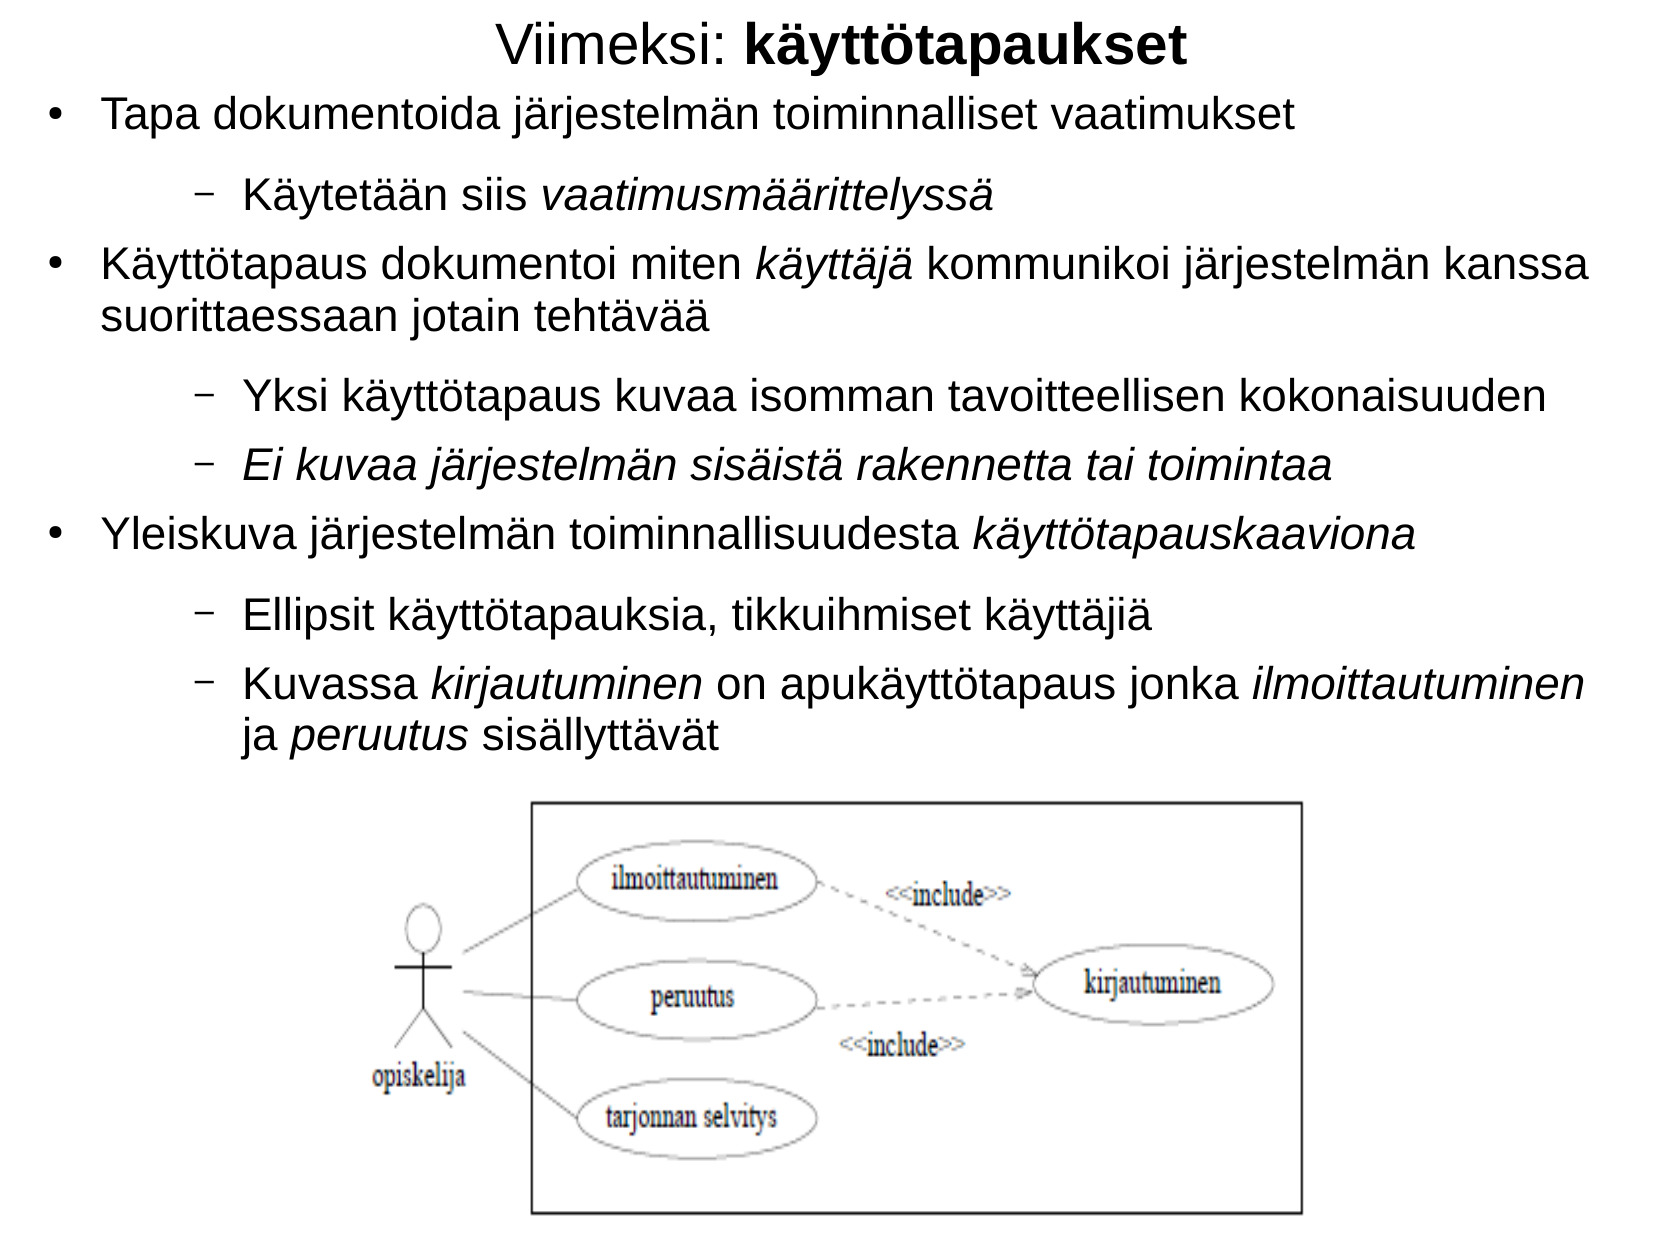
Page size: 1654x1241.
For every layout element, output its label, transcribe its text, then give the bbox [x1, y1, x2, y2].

list Tapa dokumentoida järjestelmän toiminnalliset vaatimukset Käytetään siis vaatimusmäärittelyssä Käyttötapaus dokumentoi miten käyttäjä kommunikoi järjestelmän kanssa suorittaessaan jotain tehtävää Yksi käyttötapaus kuvaa isomman tavoitteellisen kokonaisuuden Ei kuvaa järjestelmän sisäistä rakennetta tai toimintaa Yleiskuva järjestelmän toiminnallisuudesta käyttötapauskaaviona Ellipsit käyttötapauksia, tikkuihmiset käyttäjiä Kuvassa kirjautuminen on apukäyttötapaus jonka ilmoittautuminen ja peruutus sisällyttävät [29, 88, 1595, 798]
picture [324, 767, 1329, 1241]
title Viimeksi: käyttötapaukset [88, 0, 1595, 88]
